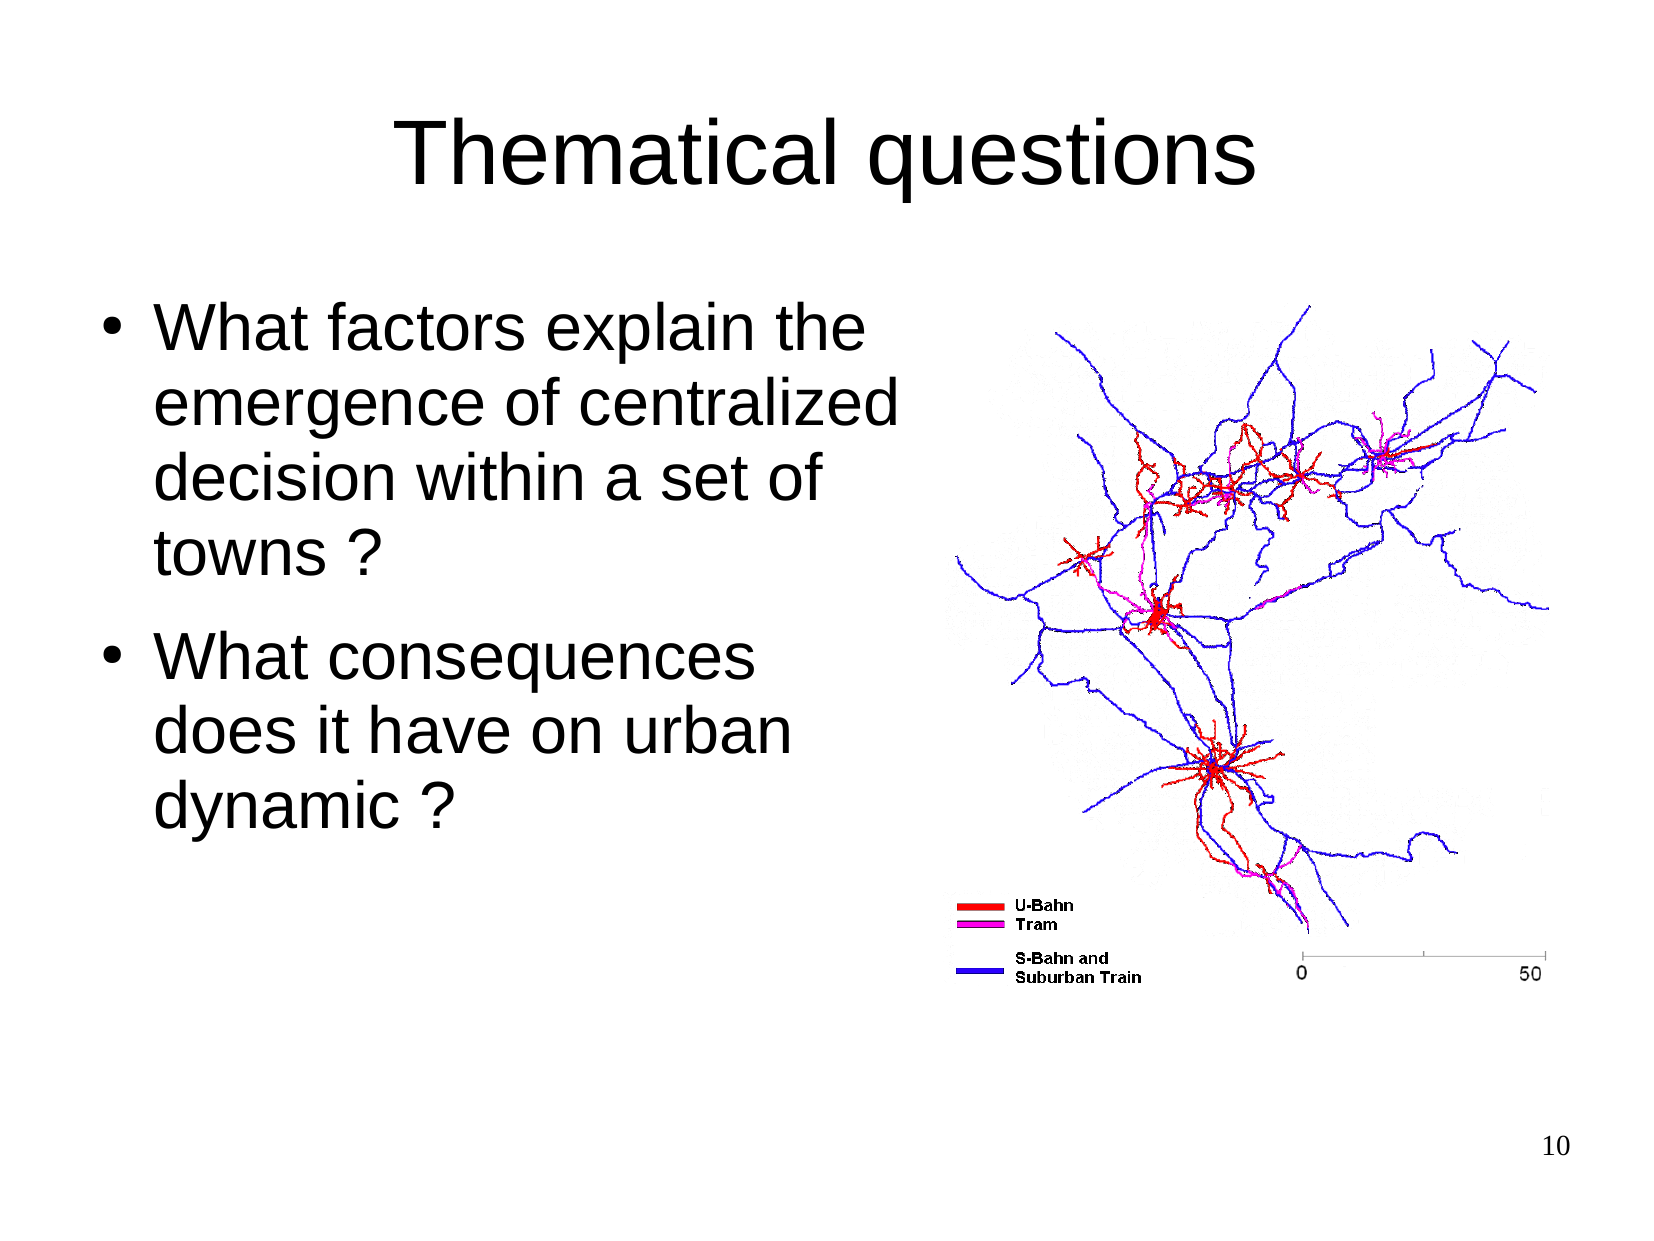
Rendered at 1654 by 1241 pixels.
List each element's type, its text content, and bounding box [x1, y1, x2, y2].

list What factors explain the emergence of centralized decision within a set of towns ? What consequences does it have on urban dynamic ? [82, 290, 1538, 1010]
picture [938, 295, 1560, 1015]
title Thematical questions [82, 49, 1571, 257]
